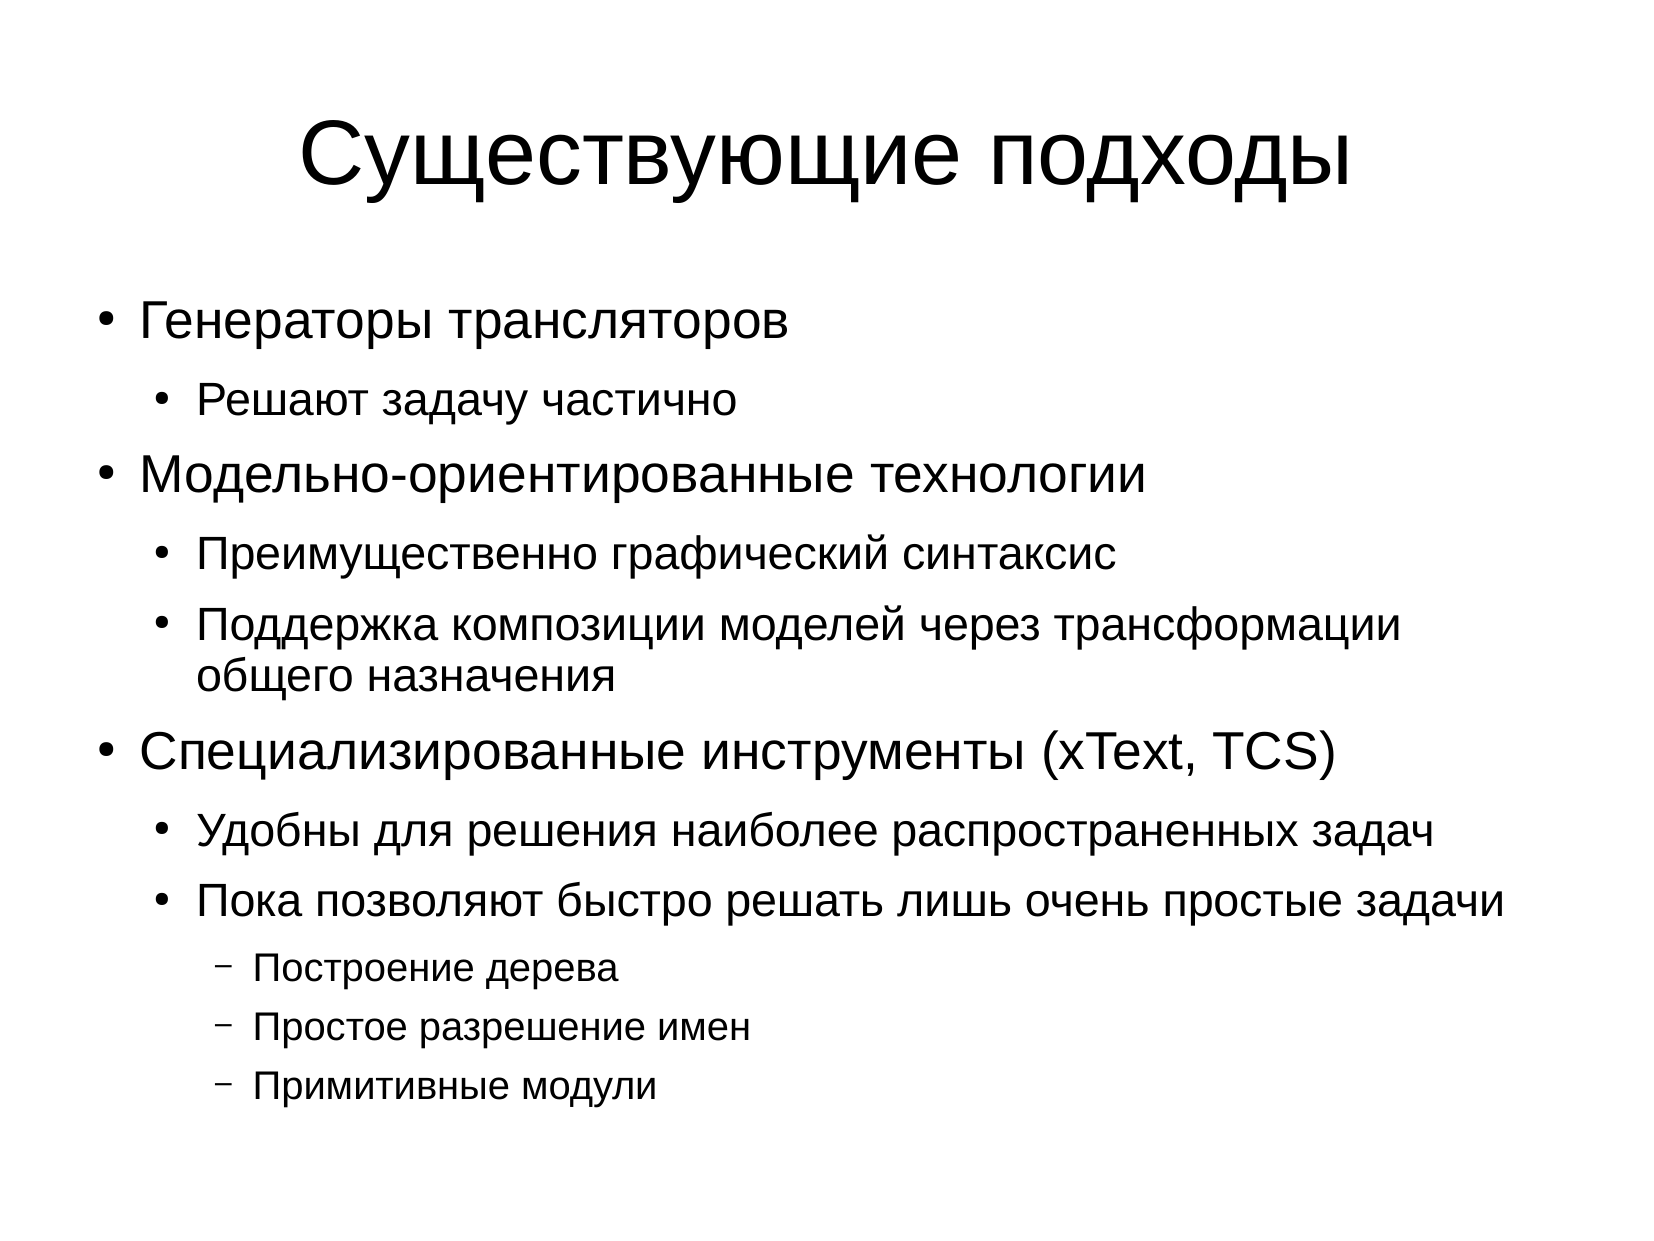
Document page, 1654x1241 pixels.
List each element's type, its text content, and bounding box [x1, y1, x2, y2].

list Генераторы трансляторов Решают задачу частично Модельно-ориентированные технологии Преимущественно графический синтаксис Поддержка композиции моделей через трансформации общего назначения Специализированные инструменты (xText, TCS) Удобны для решения наиболее распространенных задач Пока позволяют быстро решать лишь очень простые задачи Построение дерева Простое разрешение имен Примитивные модули [82, 290, 1571, 1109]
title Существующие подходы [82, 56, 1571, 250]
